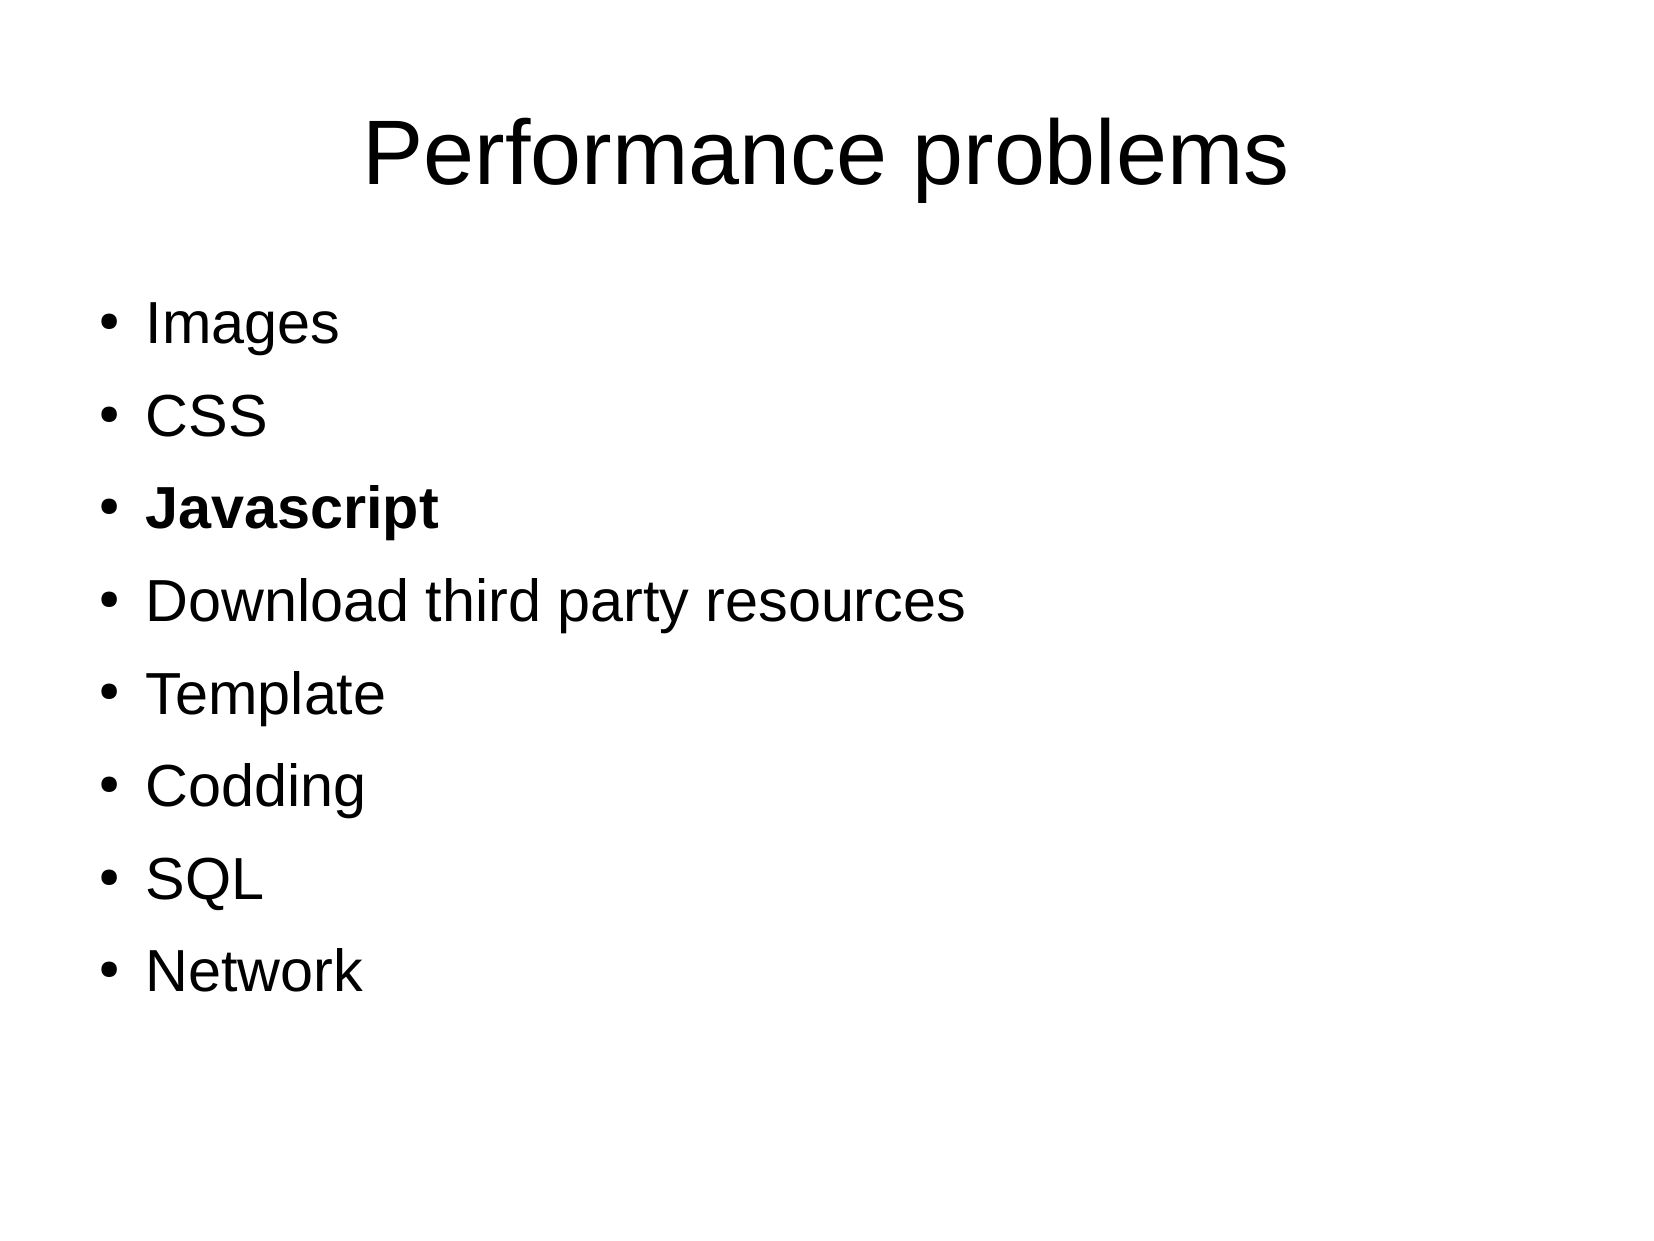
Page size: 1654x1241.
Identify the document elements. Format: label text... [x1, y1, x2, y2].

list Images CSS Javascript Download third party resources Template Codding SQL Network [82, 290, 1571, 1010]
title Performance problems [82, 49, 1571, 257]
